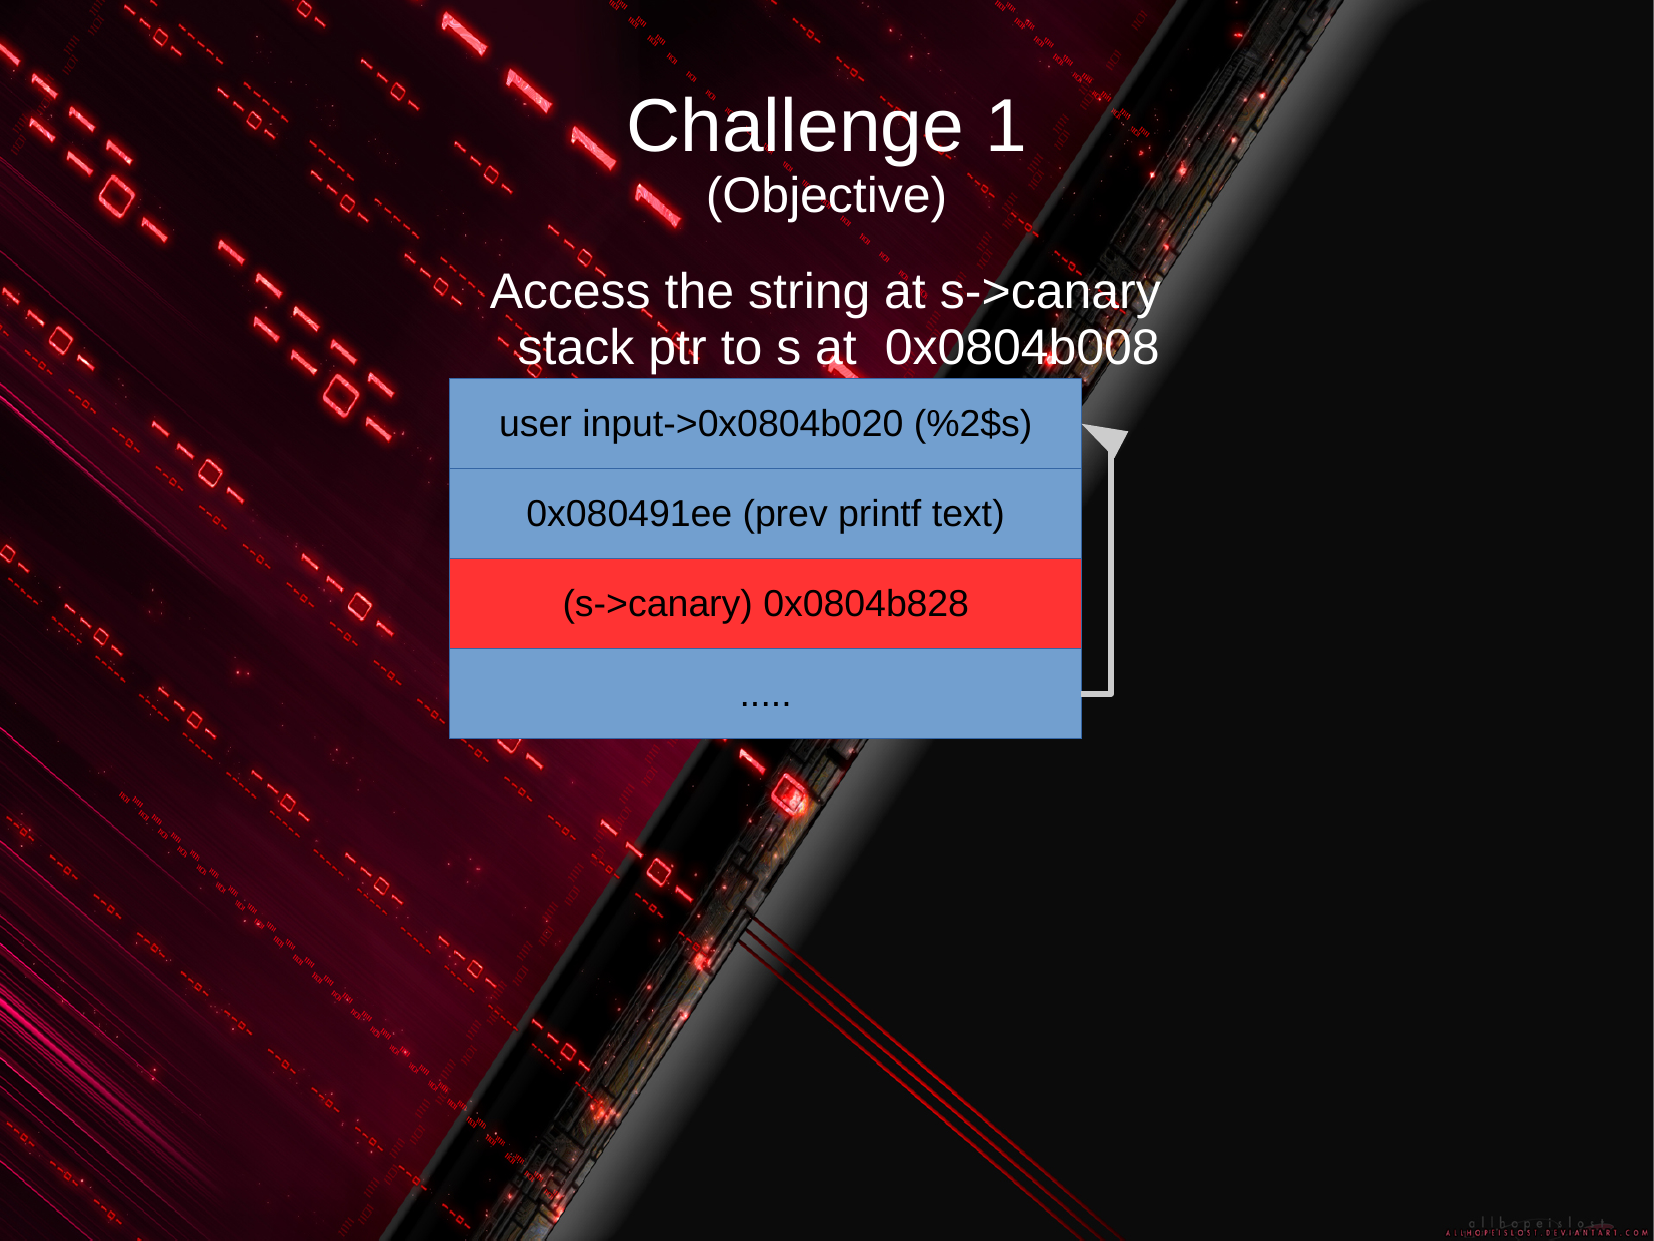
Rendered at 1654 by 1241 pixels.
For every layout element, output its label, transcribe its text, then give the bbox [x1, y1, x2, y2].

text_box (s->canary) 0x0804b828 [449, 559, 1082, 649]
text_box 0x080491ee (prev printf text) [449, 468, 1082, 559]
text_box Access the string at s->canary stack ptr to s at 0x0804b008 [474, 256, 1179, 383]
text_box ..... [449, 649, 1082, 739]
picture [0, 0, 1654, 1241]
title Challenge 1 (Objective) [82, 49, 1571, 257]
text_box user input->0x0804b020 (%2$s) [449, 378, 1082, 468]
